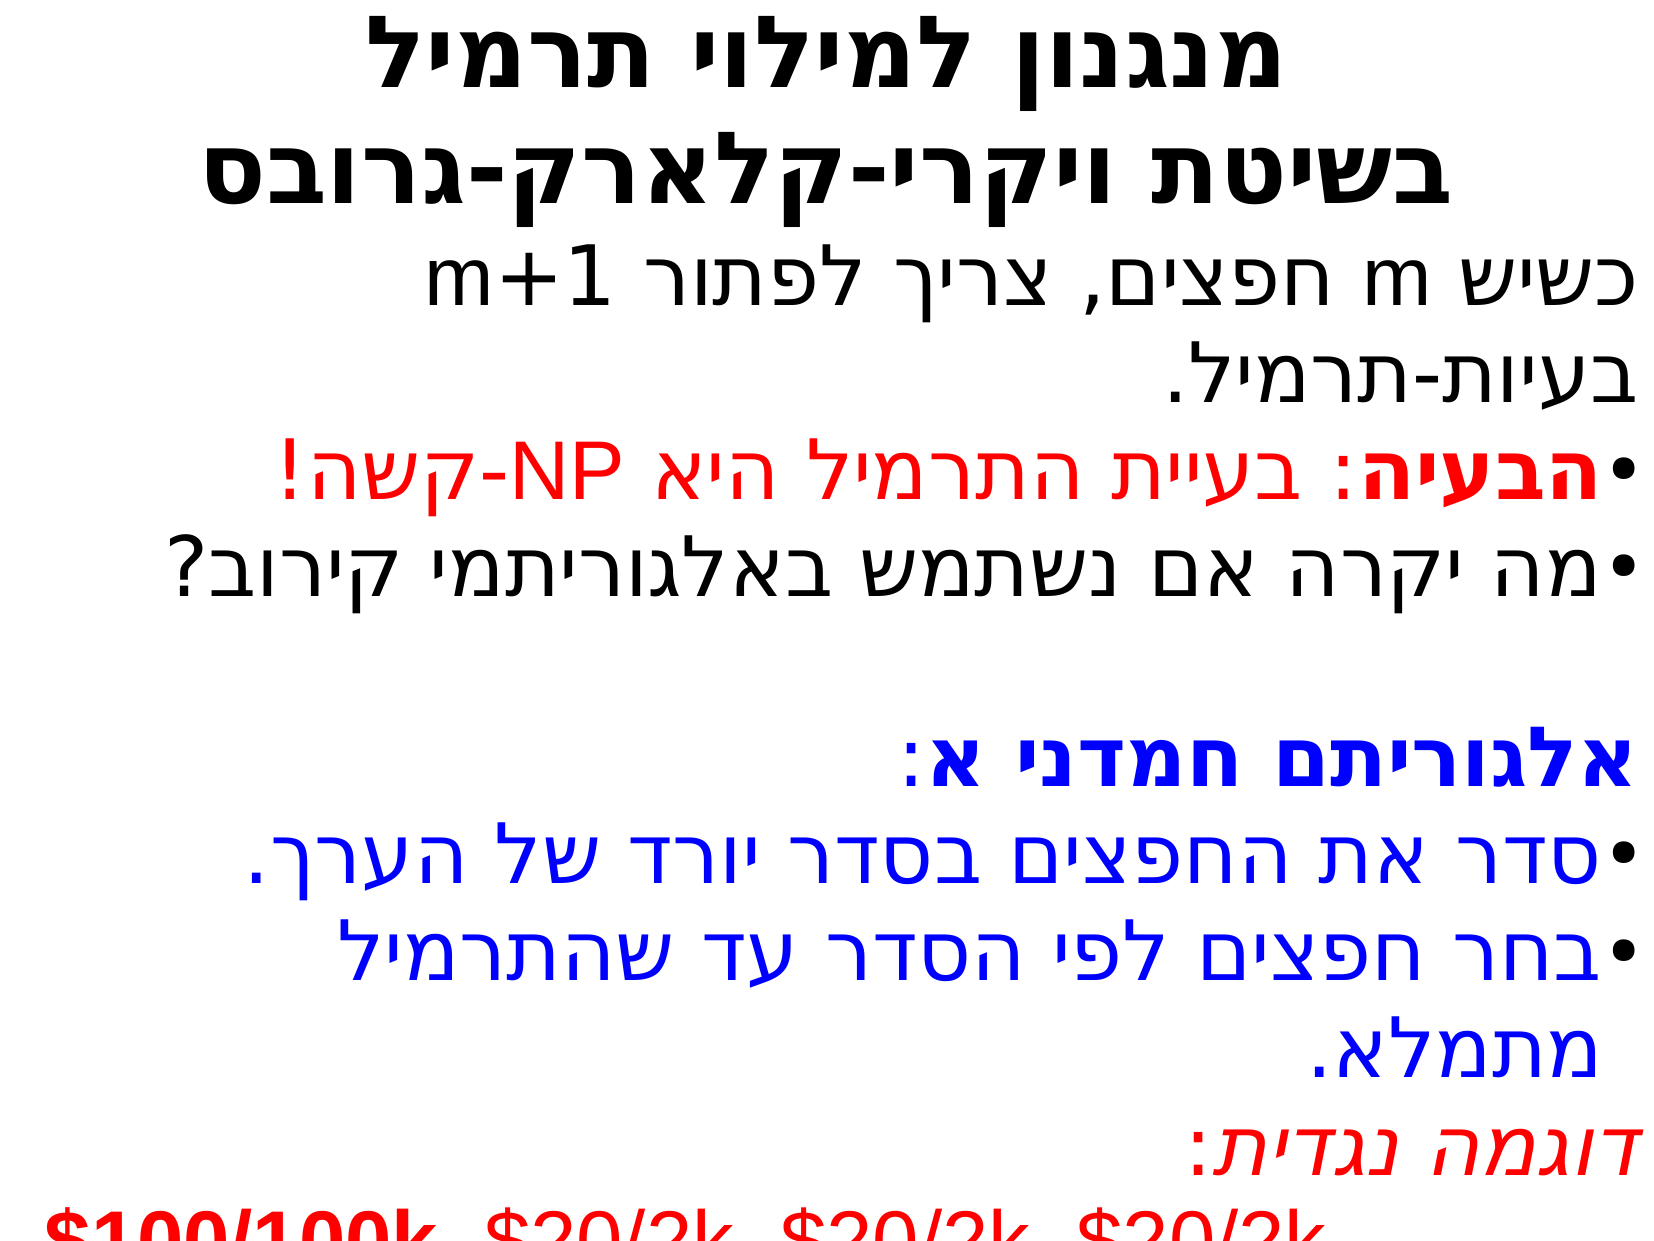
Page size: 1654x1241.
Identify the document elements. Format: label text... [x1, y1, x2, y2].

text_box כשיש m חפצים, צריך לפתור 1+m בעיות-תרמיל. הבעיה: בעיית התרמיל היא NP-קשה! מה יקרה אם נשתמש באלגוריתמי קירוב? אלגוריתם חמדני א: סדר את החפצים בסדר יורד של הערך. בחר חפצים לפי הסדר עד שהתרמיל מתמלא. דוגמה נגדית: $100/100k, $20/2k, $20/2k, $20/2k … הראשון יזכה וישלם $1000 – יותר מהערך שלו! [30, 221, 1654, 1169]
title מנגנון למילוי תרמיל בשיטת ויקרי-קלארק-גרובס [0, 0, 1654, 222]
